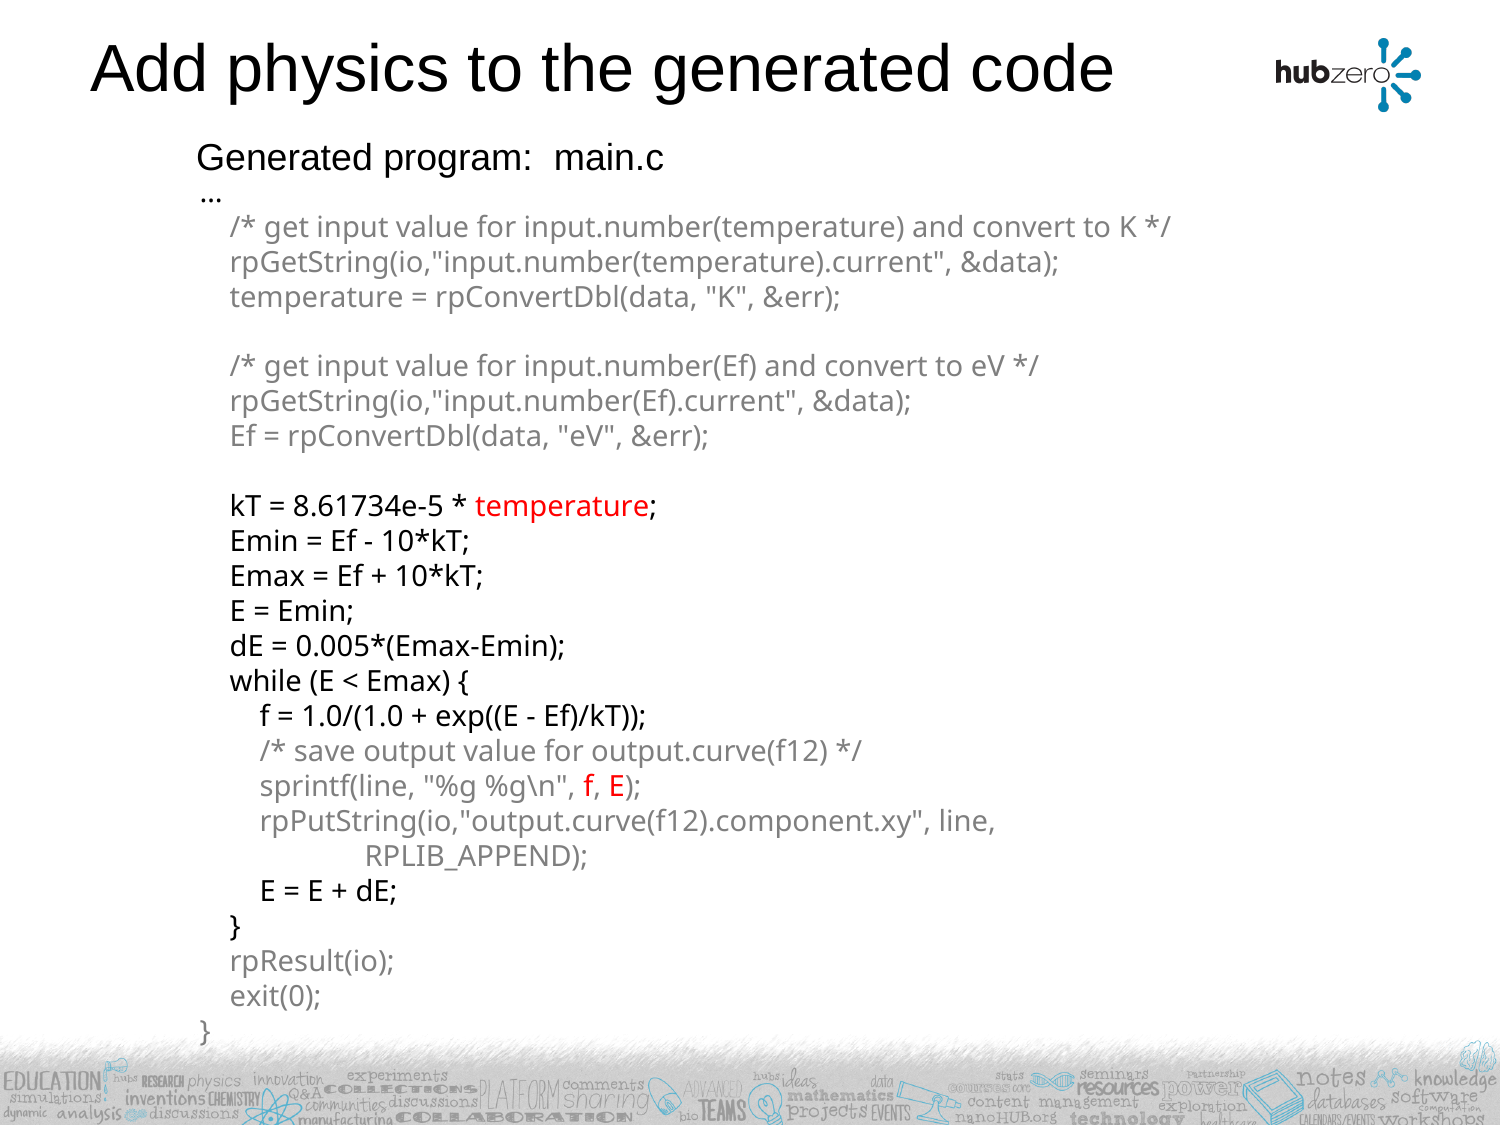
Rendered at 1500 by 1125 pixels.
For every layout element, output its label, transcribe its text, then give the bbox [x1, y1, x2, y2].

picture [0, 1034, 1500, 1125]
picture [1272, 35, 1424, 115]
text_box Generated program: main.c [181, 124, 680, 186]
text_box Add physics to the generated code [75, 12, 1249, 118]
text_box … /* get input value for input.number(temperature) and convert to K */ rpGetString(io,"input.number(temperature).current", &data); temperature = rpConvertDbl(data, "K", &err); /* get input value for input.number(Ef) and convert to eV */ rpGetString(io,"input.number(Ef).current", &data); Ef = rpConvertDbl(data, "eV", &err); kT = 8.61734e-5 * temperature; Emin = Ef - 10*kT; Emax = Ef + 10*kT; E = Emin; dE = 0.005*(Emax-Emin); while (E < Emax) { f = 1.0/(1.0 + exp((E - Ef)/kT)); /* save output value for output.curve(f12) */ sprintf(line, "%g %g\n", f, E); rpPutString(io,"output.curve(f12).component.xy", line, RPLIB_APPEND); E = E + dE; } rpResult(io); exit(0); } [184, 165, 1188, 1055]
